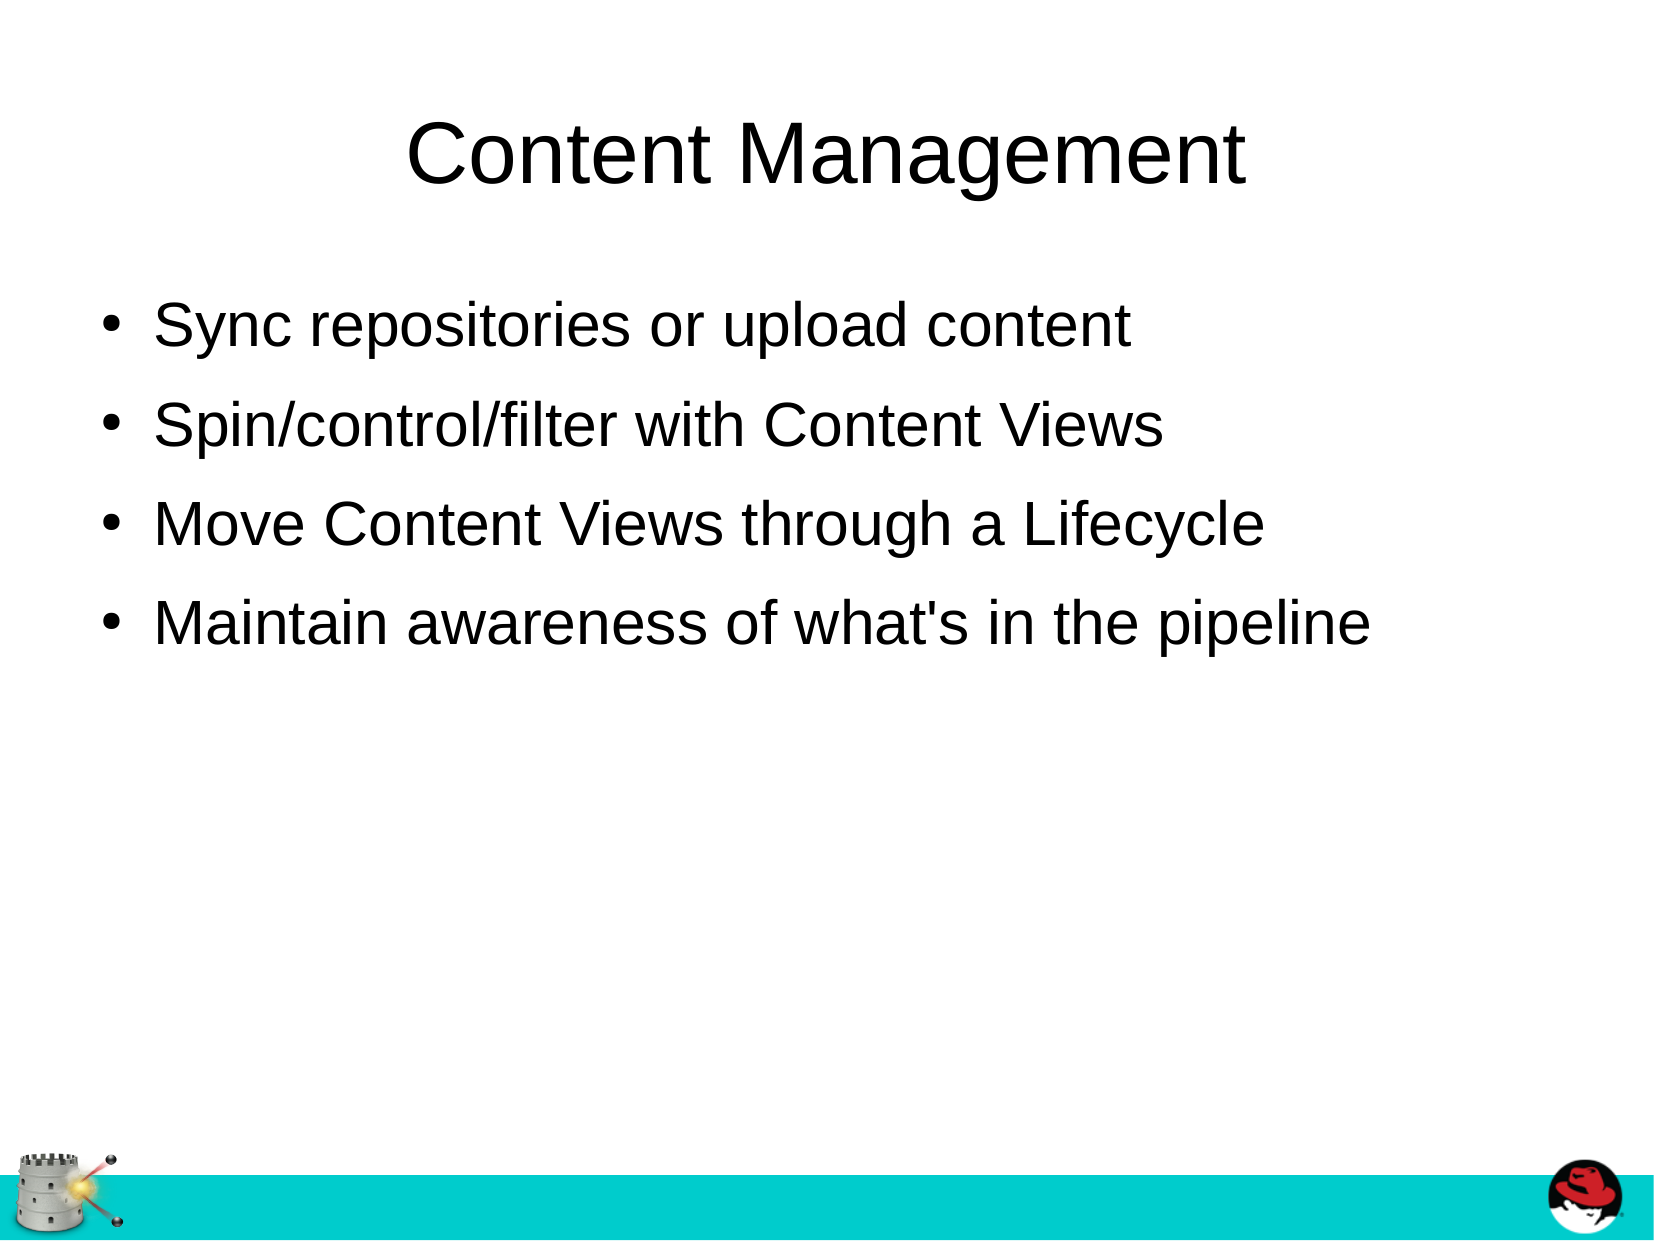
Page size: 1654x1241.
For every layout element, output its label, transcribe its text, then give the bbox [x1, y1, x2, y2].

picture [5, 1138, 130, 1241]
picture [1547, 1157, 1630, 1235]
list Sync repositories or upload content Spin/control/filter with Content Views Move Content Views through a Lifecycle Maintain awareness of what's in the pipeline [82, 290, 1571, 1010]
title Content Management [82, 49, 1571, 257]
